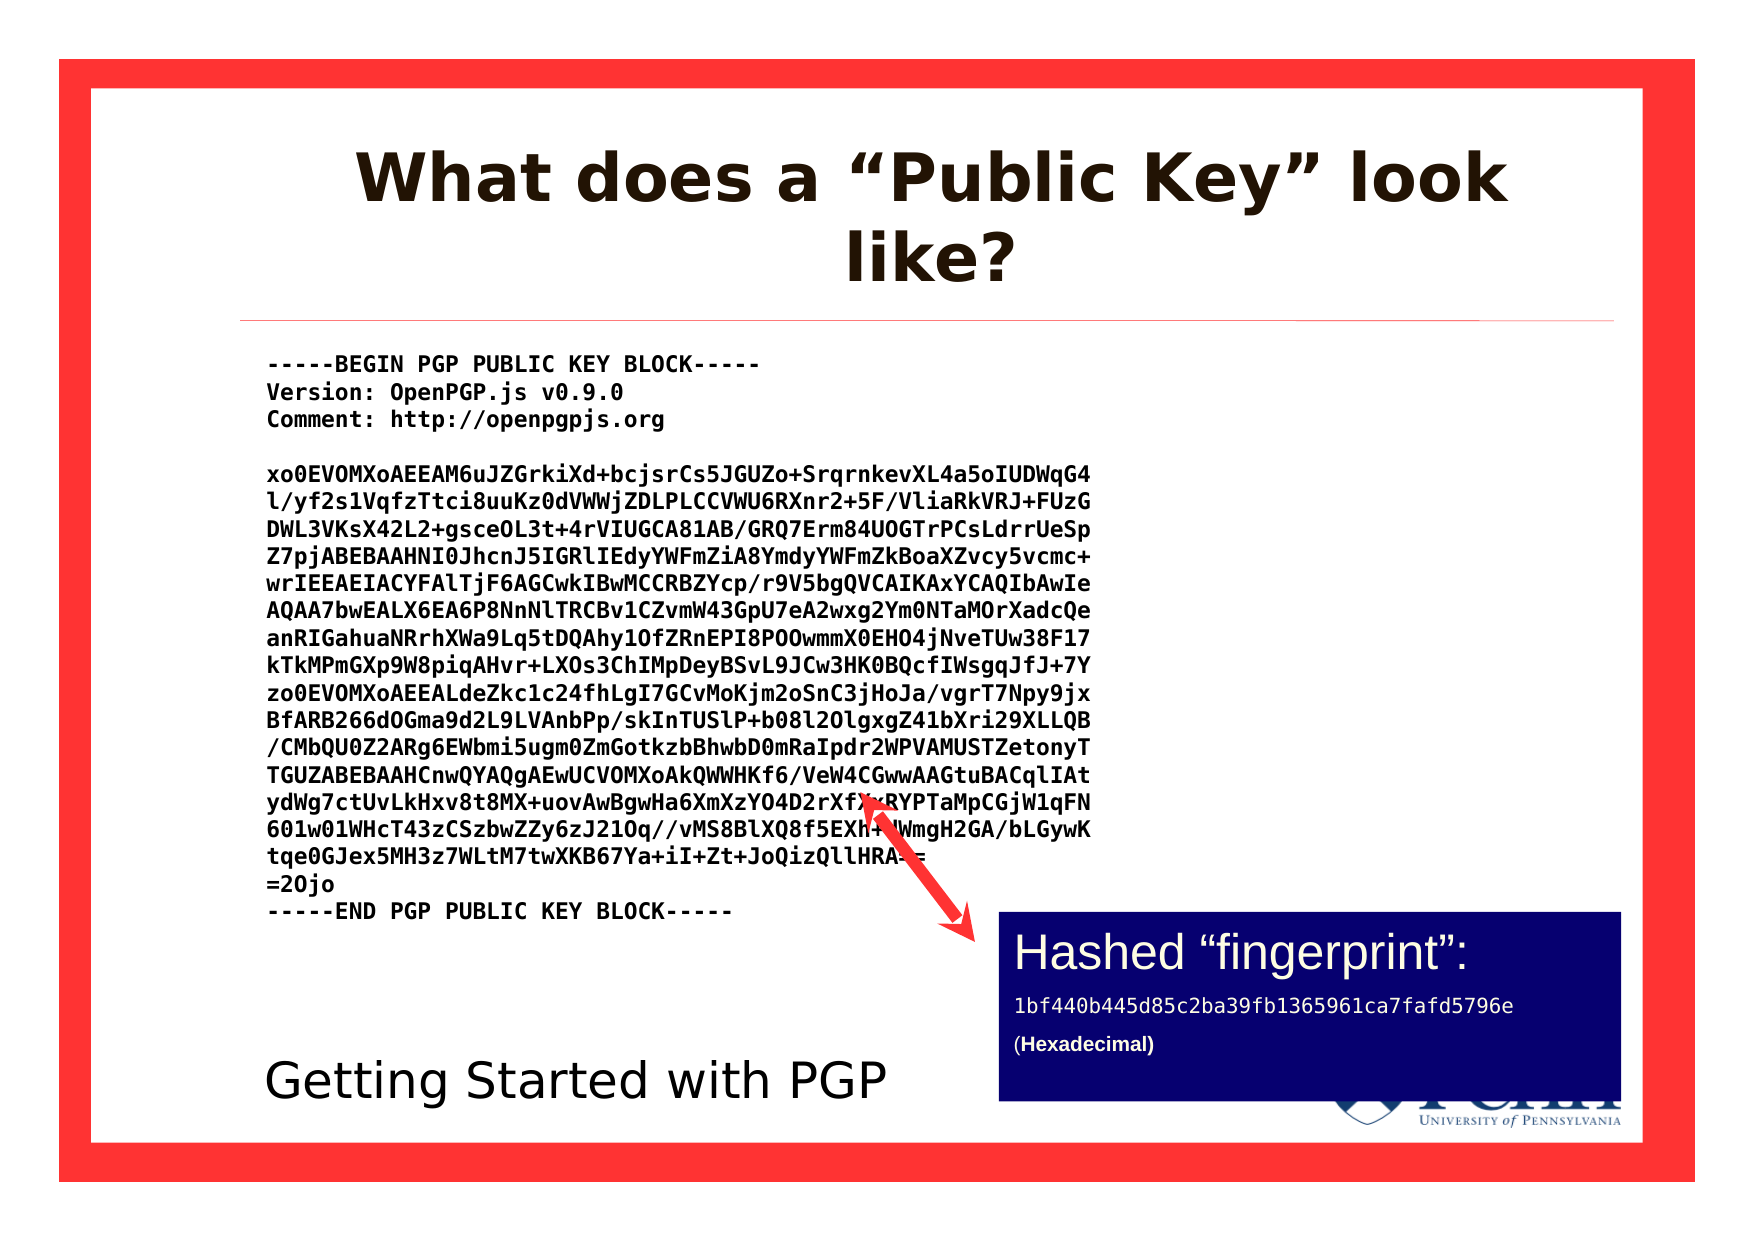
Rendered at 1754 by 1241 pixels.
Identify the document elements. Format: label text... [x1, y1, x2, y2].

text_box Hashed “fingerprint”: 1bf440b445d85c2ba39fb1365961ca7fafd5796e (Hexadecimal) [998, 911, 1622, 1102]
title What does a “Public Key” look like? [249, 120, 1614, 309]
list -----BEGIN PGP PUBLIC KEY BLOCK----- Version: OpenPGP.js v0.9.0 Comment: http://openpgpjs.org xo0EVOMXoAEEAM6uJZGrkiXd+bcjsrCs5JGUZo+SrqrnkevXL4a5oIUDWqG4 l/yf2s1VqfzTtci8uuKz0dVWWjZDLPLCCVWU6RXnr2+5F/VliaRkVRJ+FUzG DWL3VKsX42L2+gsceOL3t+4rVIUGCA81AB/GRQ7Erm84UOGTrPCsLdrrUeSp Z7pjABEBAAHNI0JhcnJ5IGRlIEdyYWFmZiA8YmdyYWFmZkBoaXZvcy5vcmc+ wrIEEAEIACYFAlTjF6AGCwkIBwMCCRBZYcp/r9V5bgQVCAIKAxYCAQIbAwIe AQAA7bwEALX6EA6P8NnNlTRCBv1CZvmW43GpU7eA2wxg2Ym0NTaMOrXadcQe anRIGahuaNRrhXWa9Lq5tDQAhy1OfZRnEPI8POOwmmX0EHO4jNveTUw38F17 kTkMPmGXp9W8piqAHvr+LXOs3ChIMpDeyBSvL9JCw3HK0BQcfIWsgqJfJ+7Y zo0EVOMXoAEEALdeZkc1c24fhLgI7GCvMoKjm2oSnC3jHoJa/vgrT7Npy9jx BfARB266dOGma9d2L9LVAnbPp/skInTUSlP+b08l2OlgxgZ41bXri29XLLQB /CMbQU0Z2ARg6EWbmi5ugm0ZmGotkzbBhwbD0mRaIpdr2WPVAMUSTZetonyT TGUZABEBAAHCnwQYAQgAEwUCVOMXoAkQWWHKf6/VeW4CGwwAAGtuBACqlIAt ydWg7ctUvLkHxv8t8MX+uovAwBgwHa6XmXzYO4D2rXfXxRYPTaMpCGjW1qFN 601w01WHcT43zCSzbwZZy6zJ21Oq//vMS8BlXQ8f5EXh+dWmgH2GA/bLGywK tqe0GJex5MH3z7WLtM7twXKB67Ya+iI+Zt+JoQizQllHRA== =2Ojo -----END PGP PUBLIC KEY BLOCK----- [249, 345, 1319, 1020]
picture [1327, 1102, 1621, 1128]
